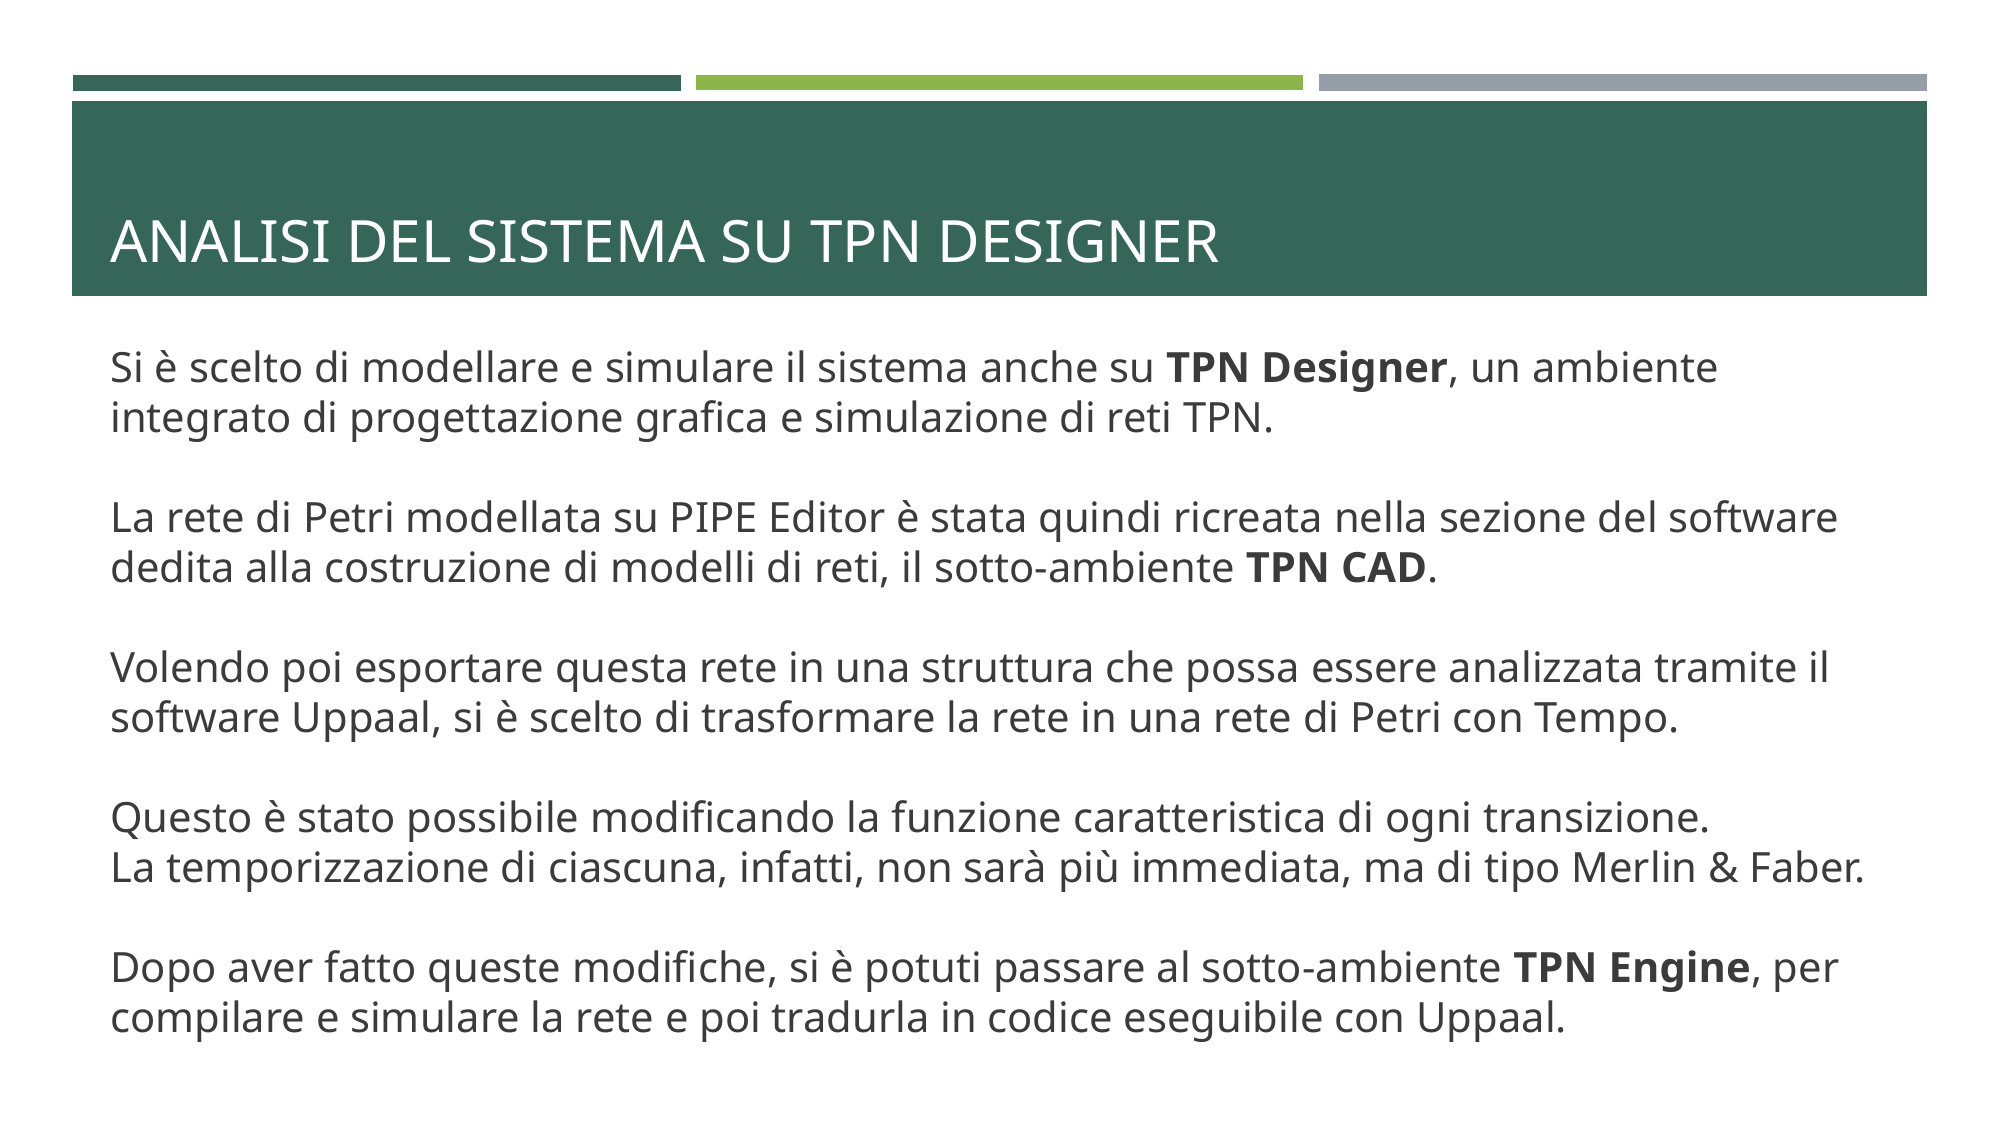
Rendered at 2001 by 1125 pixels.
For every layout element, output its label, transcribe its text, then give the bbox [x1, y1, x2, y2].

title Analisi del sistema su tpn designer [95, 115, 1905, 282]
text_box Si è scelto di modellare e simulare il sistema anche su TPN Designer, un ambiente integrato di progettazione grafica e simulazione di reti TPN. La rete di Petri modellata su PIPE Editor è stata quindi ricreata nella sezione del software dedita alla costruzione di modelli di reti, il sotto-ambiente TPN CAD. Volendo poi esportare questa rete in una struttura che possa essere analizzata tramite il software Uppaal, si è scelto di trasformare la rete in una rete di Petri con Tempo. Questo è stato possibile modificando la funzione caratteristica di ogni transizione. La temporizzazione di ciascuna, infatti, non sarà più immediata, ma di tipo Merlin & Faber. Dopo aver fatto queste modifiche, si è potuti passare al sotto-ambiente TPN Engine, per compilare e simulare la rete e poi tradurla in codice eseguibile con Uppaal. [95, 333, 1905, 1056]
